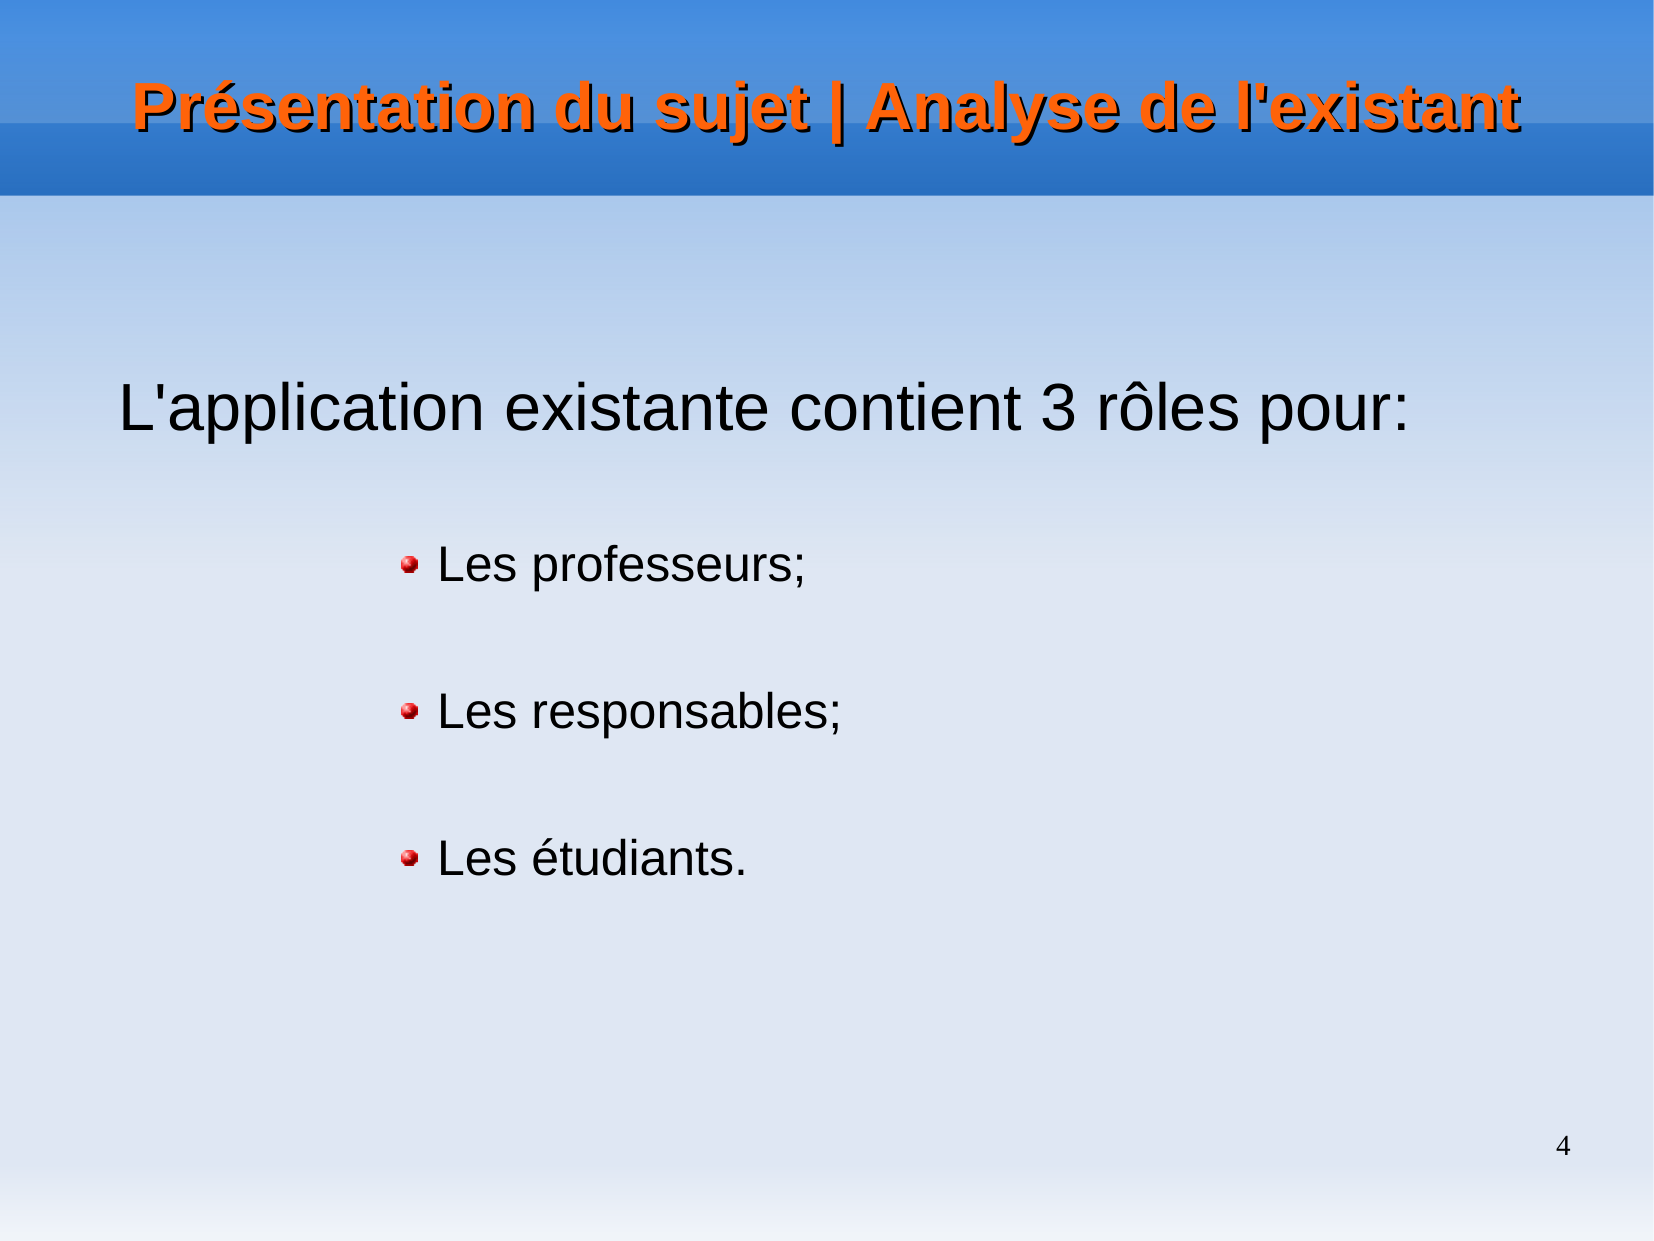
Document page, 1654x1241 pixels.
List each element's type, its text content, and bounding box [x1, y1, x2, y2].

title Présentation du sujet | Analyse de l'existant [23, 35, 1630, 178]
list L'application existante contient 3 rôles pour: Les professeurs; Les responsables; Les étudiants. [47, 369, 1536, 996]
picture [0, 0, 1654, 1241]
